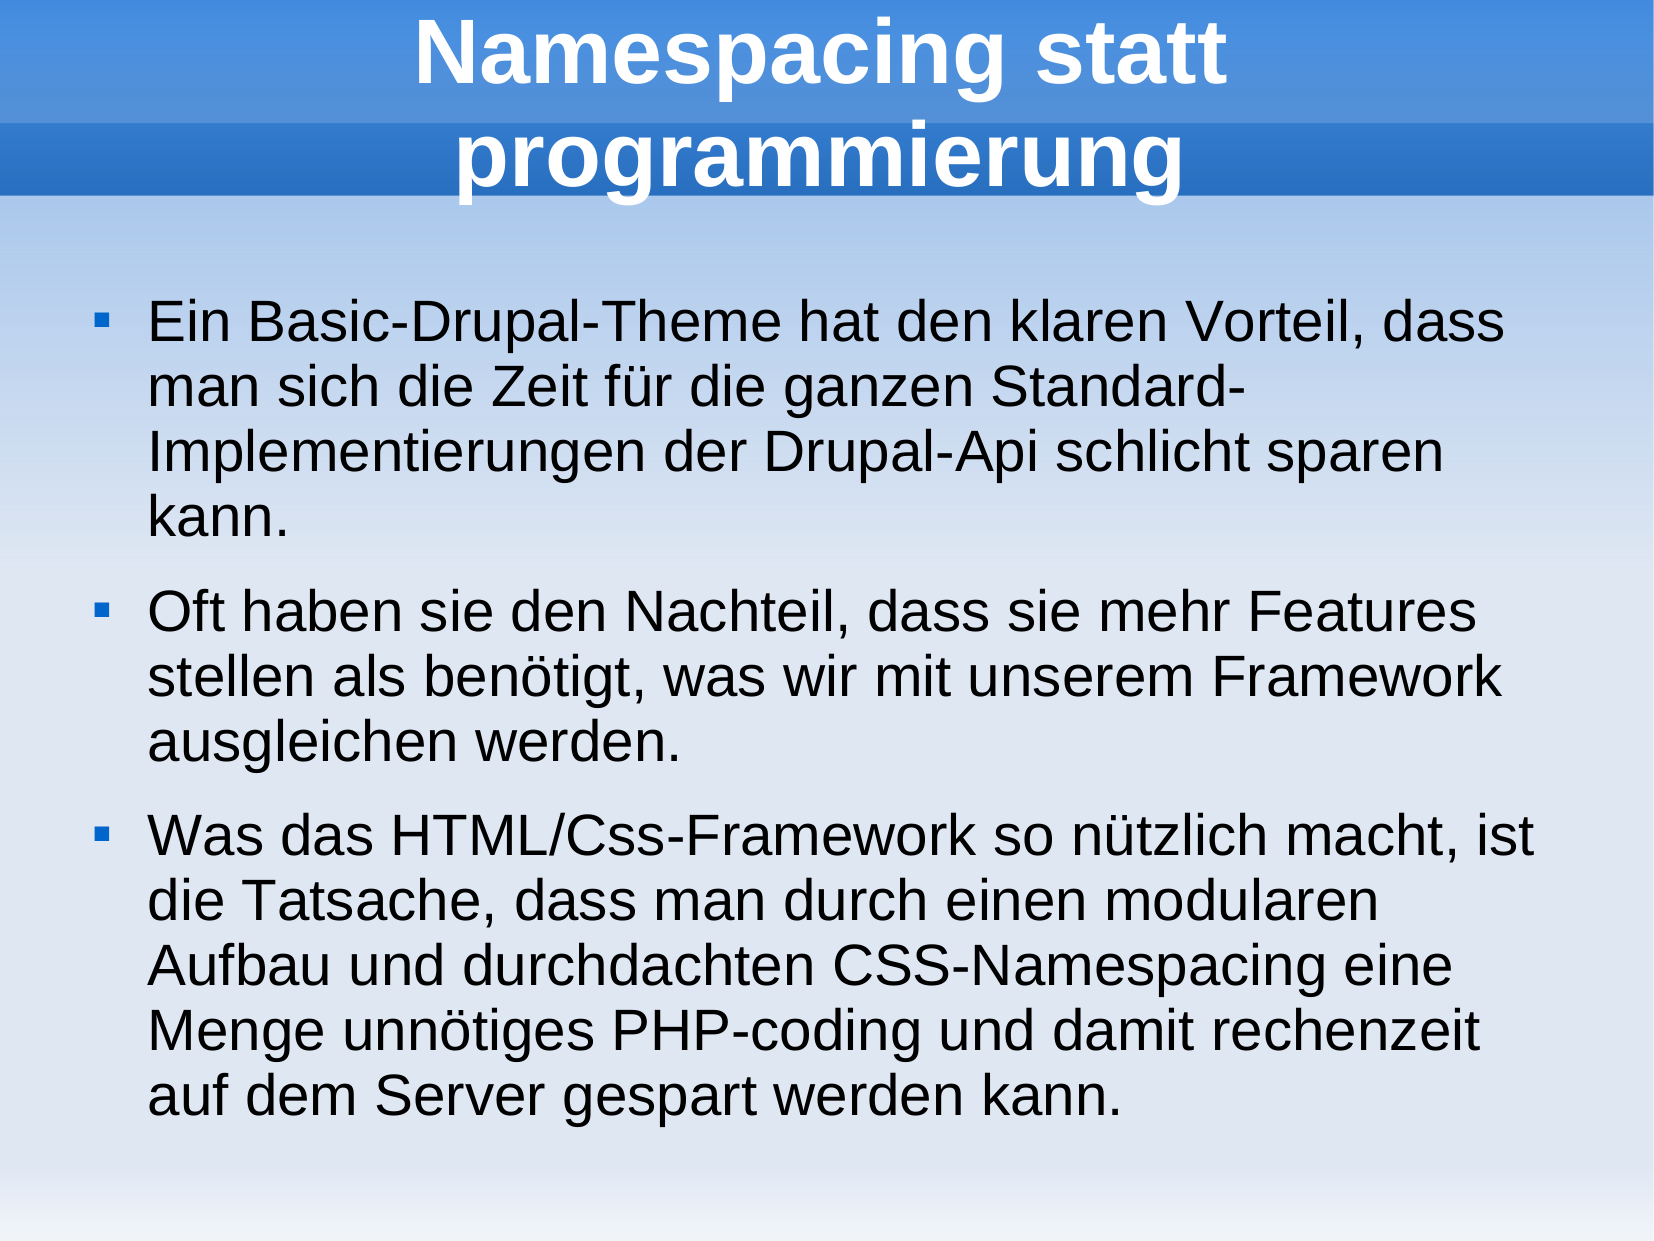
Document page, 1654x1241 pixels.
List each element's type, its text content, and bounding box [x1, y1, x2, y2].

picture [0, 0, 1654, 1241]
title Namespacing statt programmierung [76, 1, 1565, 207]
list Ein Basic-Drupal-Theme hat den klaren Vorteil, dass man sich die Zeit für die ganzen Standard-Implementierungen der Drupal-Api schlicht sparen kann. Oft haben sie den Nachteil, dass sie mehr Features stellen als benötigt, was wir mit unserem Framework ausgleichen werden. Was das HTML/Css-Framework so nützlich macht, ist die Tatsache, dass man durch einen modularen Aufbau und durchdachten CSS-Namespacing eine Menge unnötiges PHP-coding und damit rechenzeit auf dem Server gespart werden kann. [76, 288, 1565, 1129]
